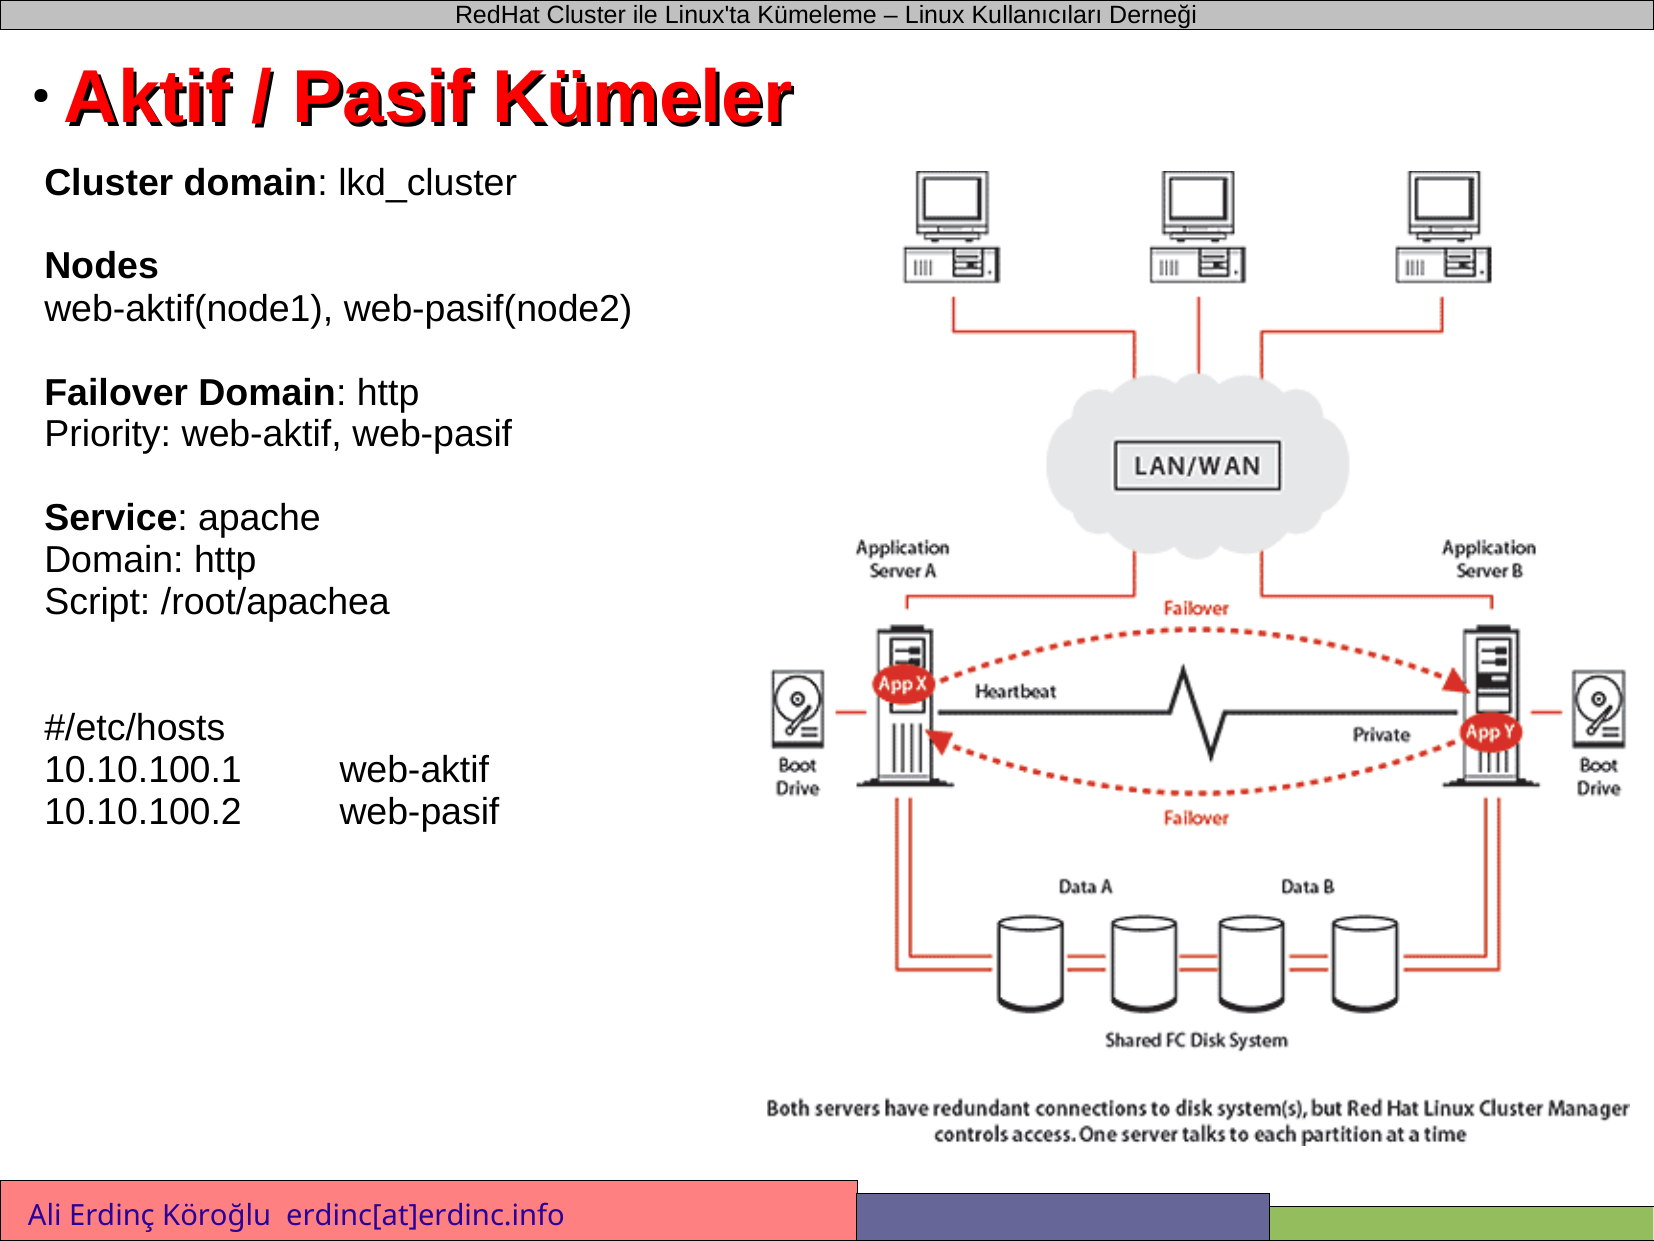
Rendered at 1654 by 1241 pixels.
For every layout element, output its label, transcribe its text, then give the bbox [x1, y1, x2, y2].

text_box [0, 1180, 1654, 1241]
picture [767, 171, 1630, 1146]
text_box RedHat Cluster ile Linux'ta Kümeleme – Linux Kullanıcıları Derneği [0, 0, 1654, 30]
text_box Ali Erdinç Köroğlu erdinc[at]erdinc.info http://www.erdinc.info [13, 1186, 853, 1241]
text_box Aktif / Pasif Kümeler [17, 47, 809, 160]
text_box Cluster domain: lkd_cluster Nodes web-aktif(node1), web-pasif(node2) Failover Domain: http Priority: web-aktif, web-pasif Service: apache Domain: http Script: /root/apachea #/etc/hosts 10.10.100.1 web-aktif 10.10.100.2 web-pasif [29, 153, 739, 967]
